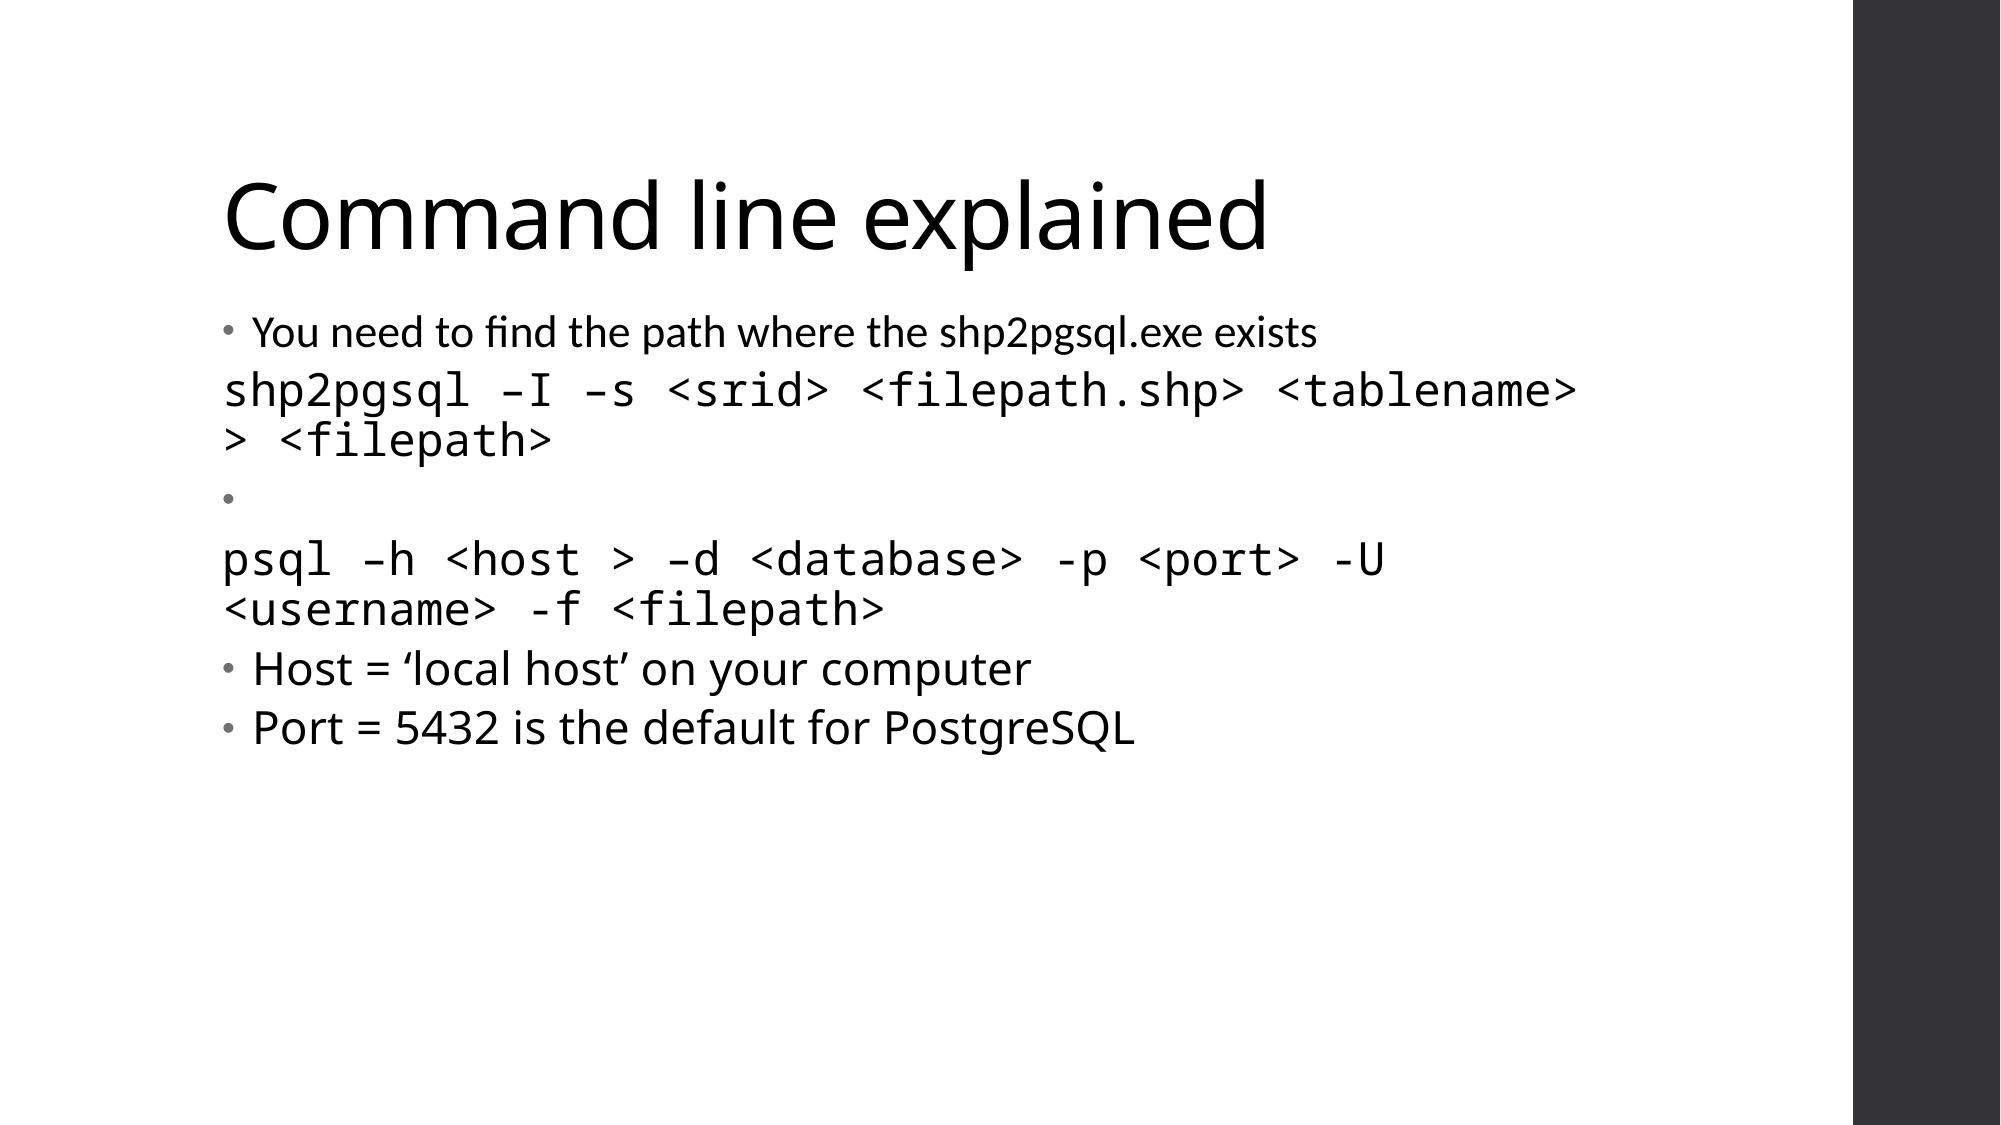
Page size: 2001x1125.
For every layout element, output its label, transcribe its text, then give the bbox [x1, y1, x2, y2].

list You need to find the path where the shp2pgsql.exe exists shp2pgsql –I –s <srid> <filepath.shp> <tablename> > <filepath> psql –h <host > –d <database> -p <port> -U <username> -f <filepath> Host = ‘local host’ on your computer Port = 5432 is the default for PostgreSQL [206, 299, 1617, 1014]
title Command line explained [206, 60, 1797, 278]
